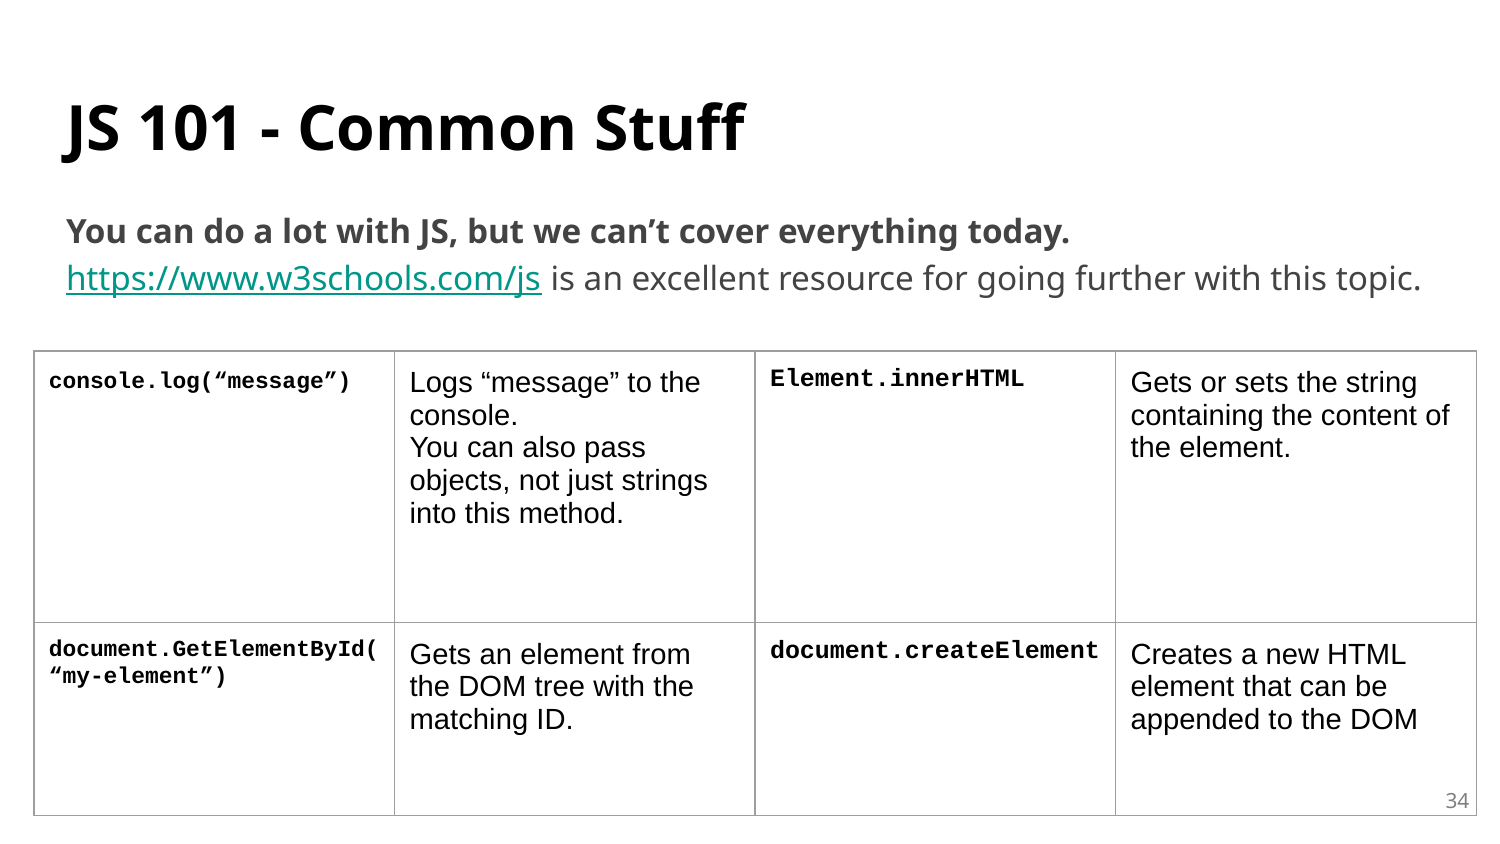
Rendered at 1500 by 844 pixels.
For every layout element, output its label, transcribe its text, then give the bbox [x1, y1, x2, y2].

table_header console.log(“message”) [35, 352, 394, 622]
list You can do a lot with JS, but we can’t cover everything today. https://www.w3schools.com/js is an excellent resource for going further with this topic. [51, 189, 1449, 332]
table_header Logs “message” to the console. You can also pass objects, not just strings into this method. [395, 352, 754, 622]
table_header Gets or sets the string containing the content of the element. [1116, 352, 1476, 622]
slide_number <number> [1394, 769, 1484, 834]
title JS 101 - Common Stuff [51, 72, 1449, 176]
table_cell document.createElement [756, 623, 1115, 815]
table_cell Gets an element from the DOM tree with the matching ID. [395, 623, 754, 815]
table_cell document.GetElementById(“my-element”) [35, 623, 394, 815]
table_cell Creates a new HTML element that can be appended to the DOM [1116, 623, 1476, 815]
table_header Element.innerHTML [756, 352, 1115, 622]
